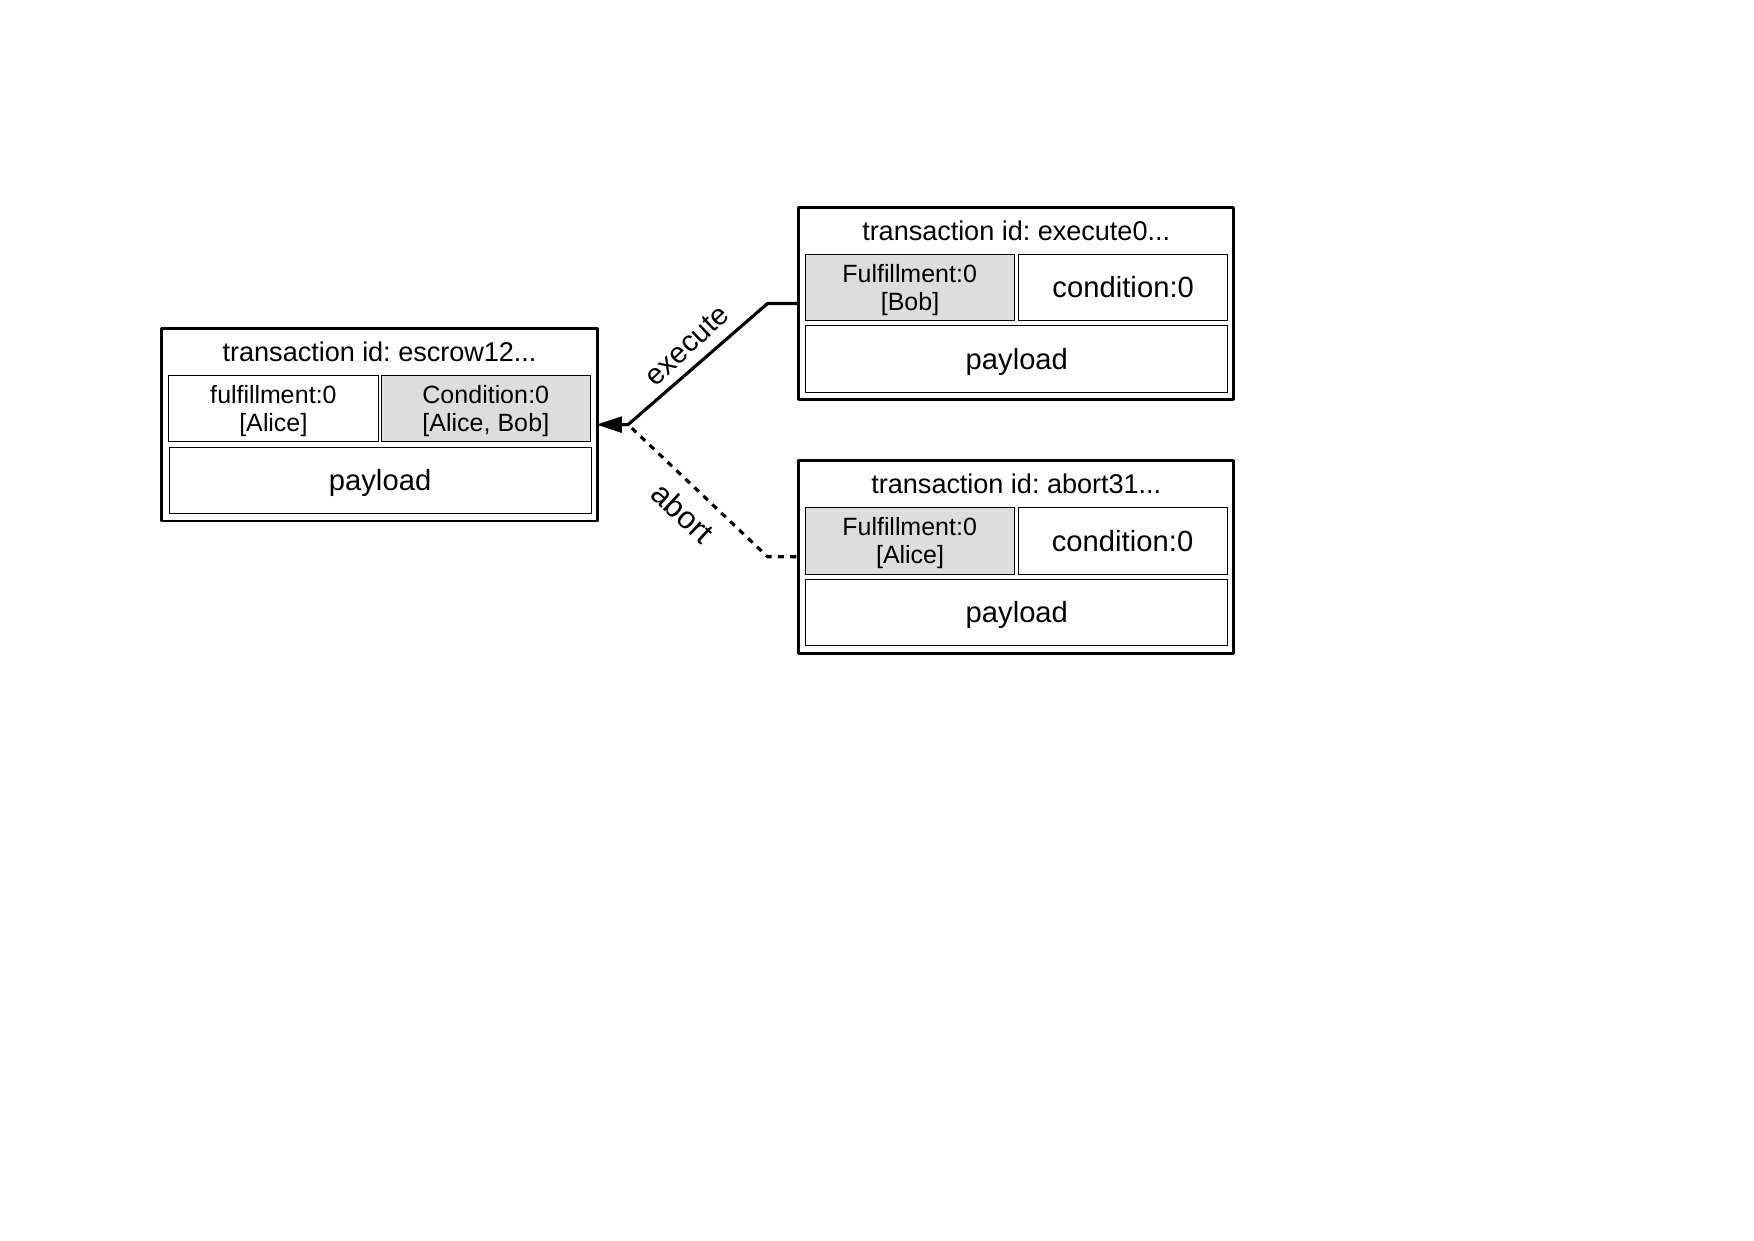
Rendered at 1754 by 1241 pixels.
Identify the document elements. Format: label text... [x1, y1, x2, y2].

text_box Fulfillment:0 [Alice] [805, 507, 1015, 575]
text_box Condition:0 [Alice, Bob] [381, 375, 591, 442]
text_box condition:0 [1018, 254, 1228, 321]
text_box fulfillment:0 [Alice] [168, 375, 379, 442]
text_box payload [805, 325, 1228, 393]
text_box payload [805, 579, 1228, 646]
text_box transaction id: execute0... [798, 207, 1234, 400]
text_box abort [628, 460, 737, 566]
text_box execute [621, 282, 751, 408]
text_box transaction id: abort31... [798, 460, 1234, 654]
text_box condition:0 [1018, 507, 1228, 575]
text_box transaction id: escrow12... [161, 328, 598, 521]
text_box Fulfillment:0 [Bob] [805, 254, 1015, 321]
text_box payload [169, 447, 592, 514]
